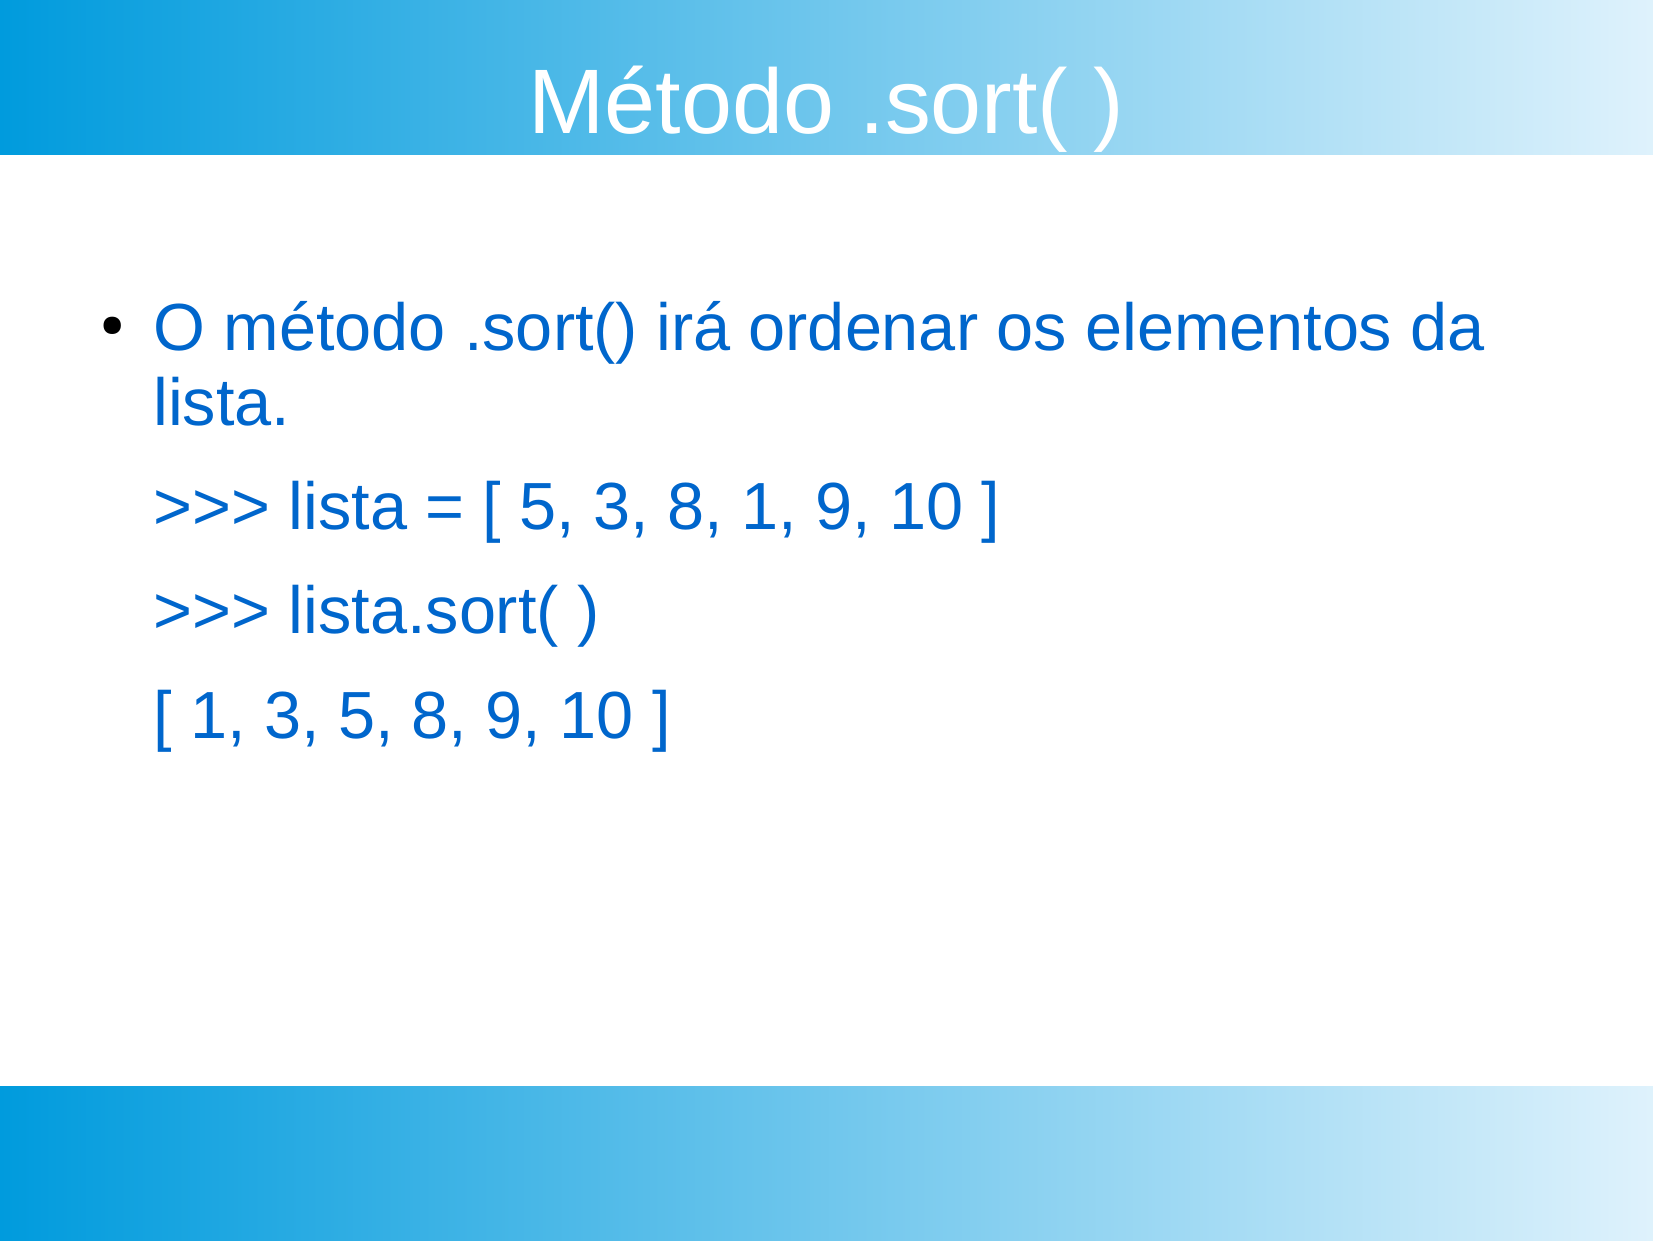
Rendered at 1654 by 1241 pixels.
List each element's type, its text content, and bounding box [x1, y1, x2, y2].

list O método .sort() irá ordenar os elementos da lista. >>> lista = [ 5, 3, 8, 1, 9, 10 ] >>> lista.sort( ) [ 1, 3, 5, 8, 9, 10 ] [82, 290, 1571, 1010]
title Método .sort( ) [82, 49, 1571, 155]
